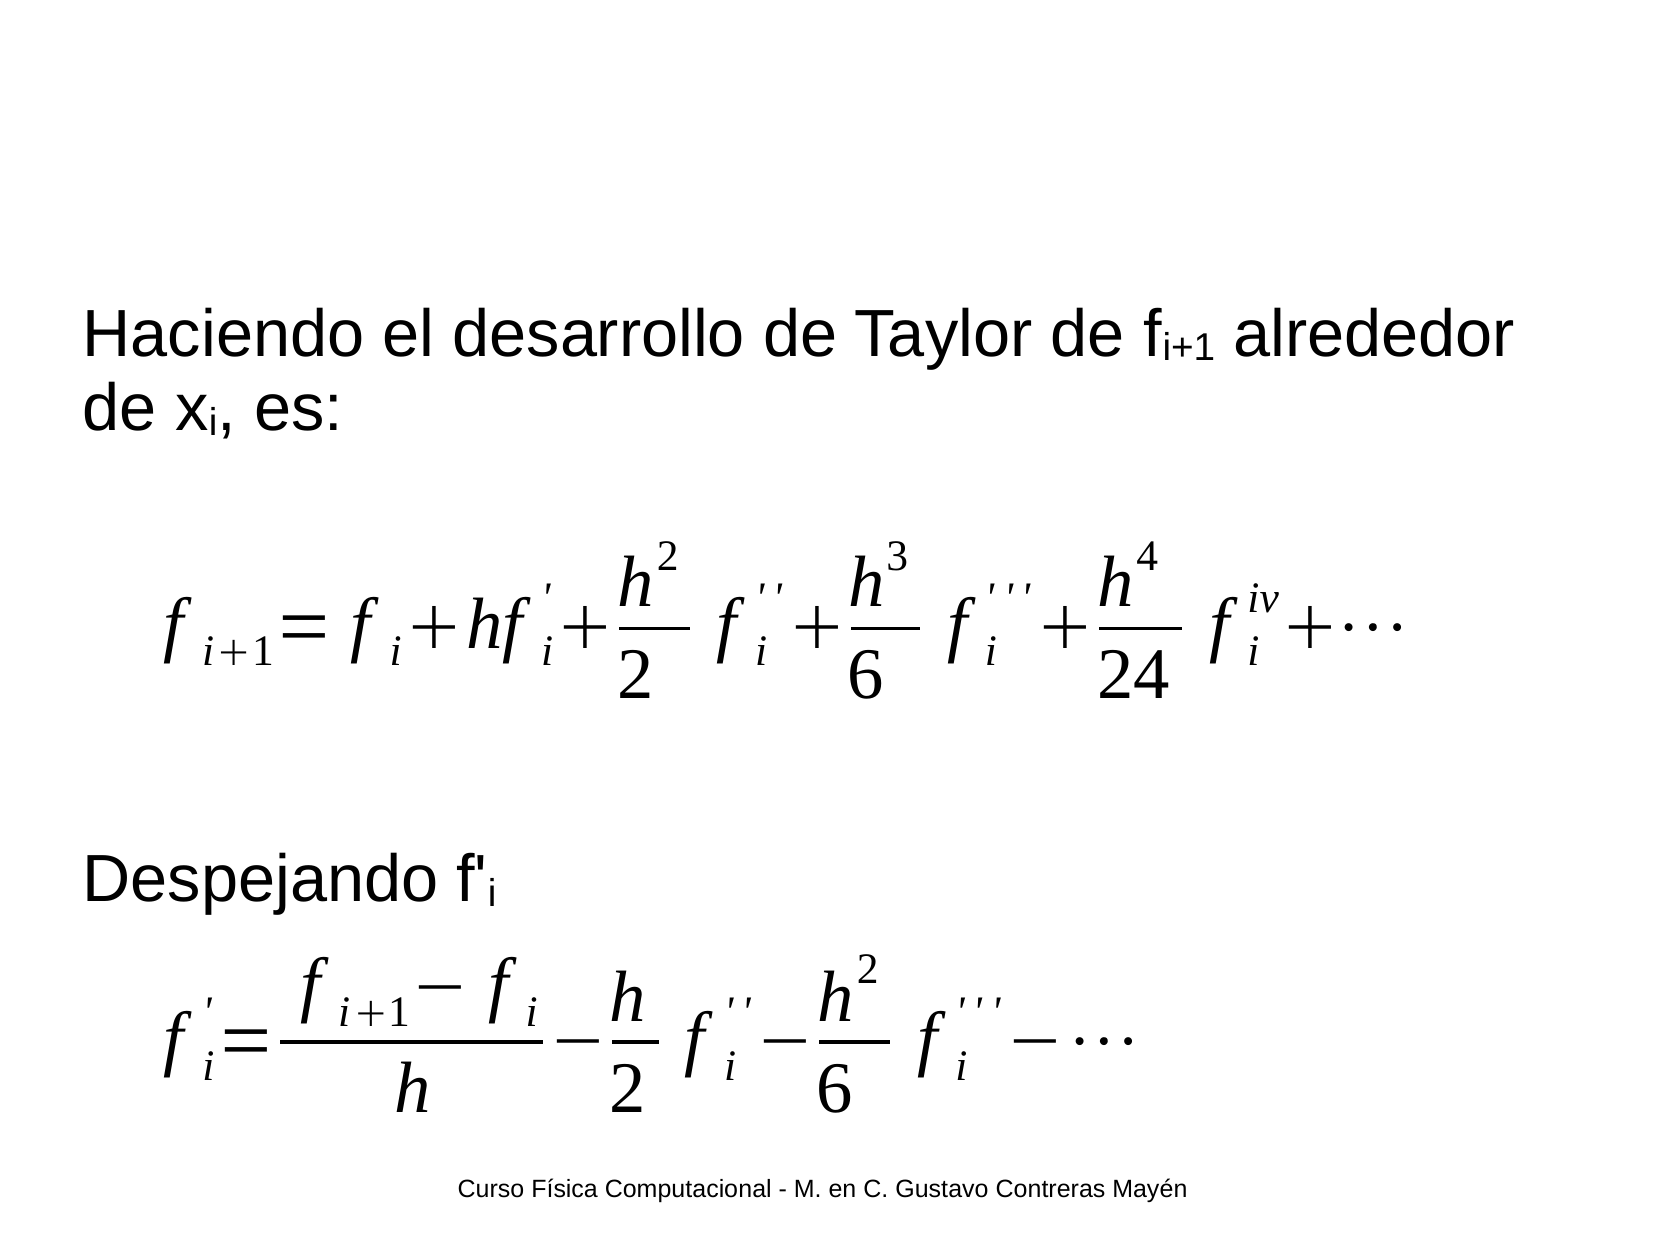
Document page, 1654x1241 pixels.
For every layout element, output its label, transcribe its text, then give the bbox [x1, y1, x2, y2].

chart [141, 531, 1418, 714]
subtitle Haciendo el desarrollo de Taylor de fi+1 alrededor de xi, es: [82, 273, 1571, 468]
chart [141, 944, 1149, 1128]
text_box Despejando f'i [82, 805, 1571, 951]
